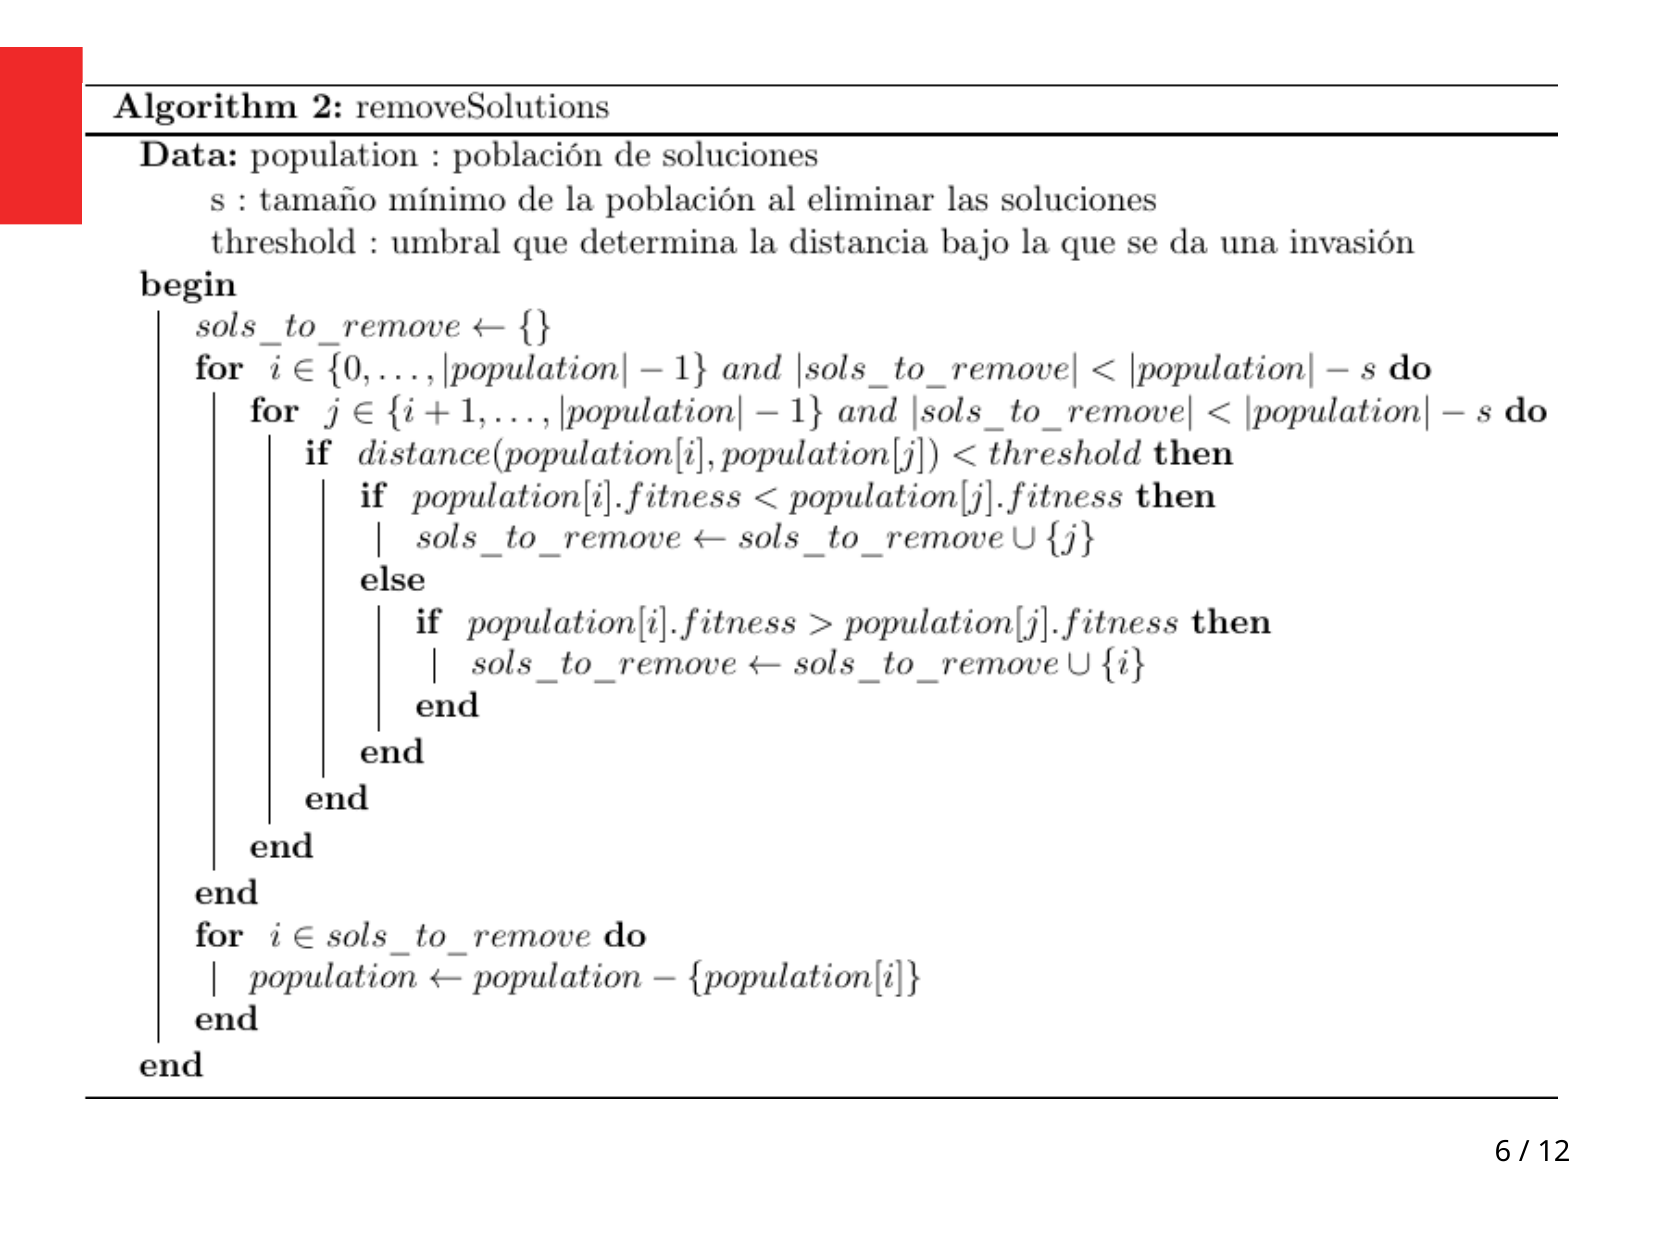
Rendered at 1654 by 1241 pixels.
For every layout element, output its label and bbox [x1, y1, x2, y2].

picture [82, 83, 1558, 1099]
